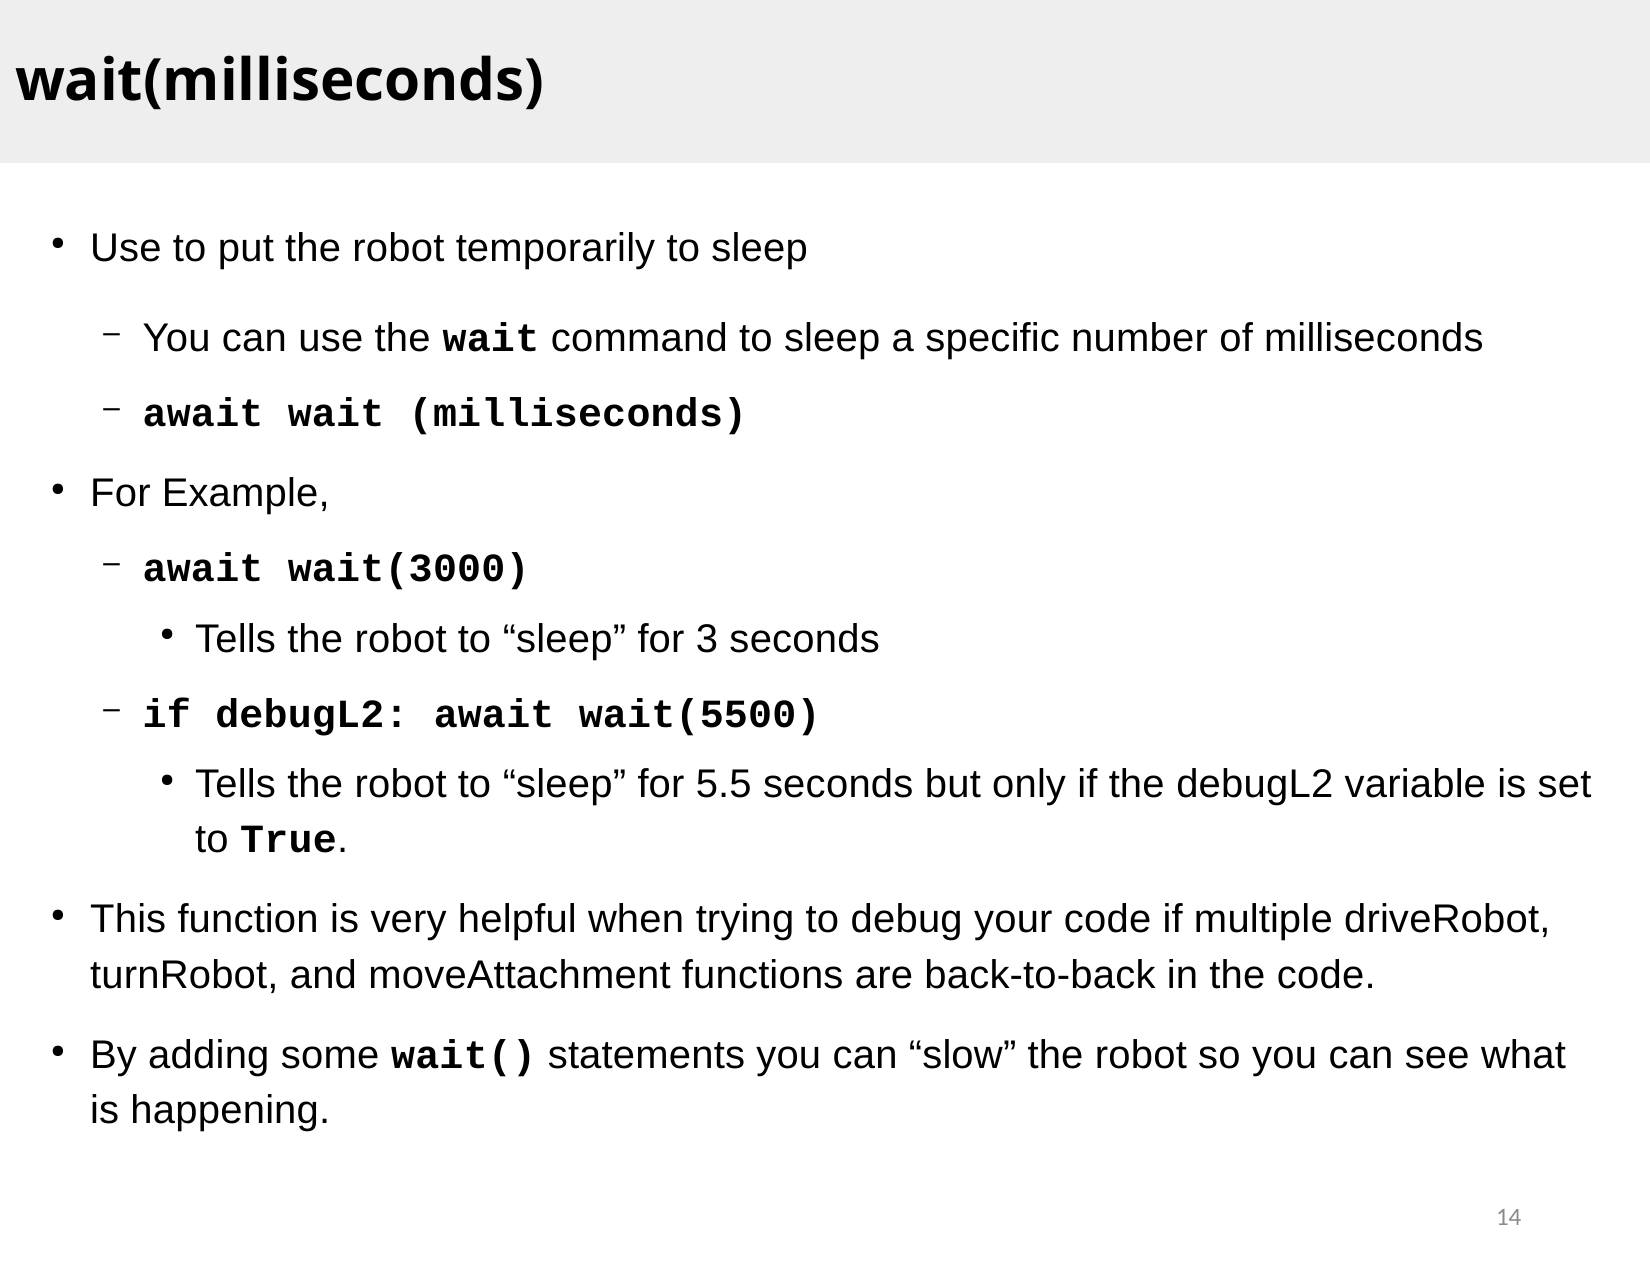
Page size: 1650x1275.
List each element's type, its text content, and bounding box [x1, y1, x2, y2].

list Use to put the robot temporarily to sleep You can use the wait command to sleep a specific number of milliseconds await wait (milliseconds) For Example, await wait(3000) Tells the robot to “sleep” for 3 seconds if debugL2: await wait(5500) Tells the robot to “sleep” for 5.5 seconds but only if the debugL2 variable is set to True. This function is very helpful when trying to debug your code if multiple driveRobot, turnRobot, and moveAttachment functions are back-to-back in the code. By adding some wait() statements you can “slow” the robot so you can see what is happening. [37, 213, 1595, 1155]
title wait(milliseconds) [0, 0, 1650, 163]
